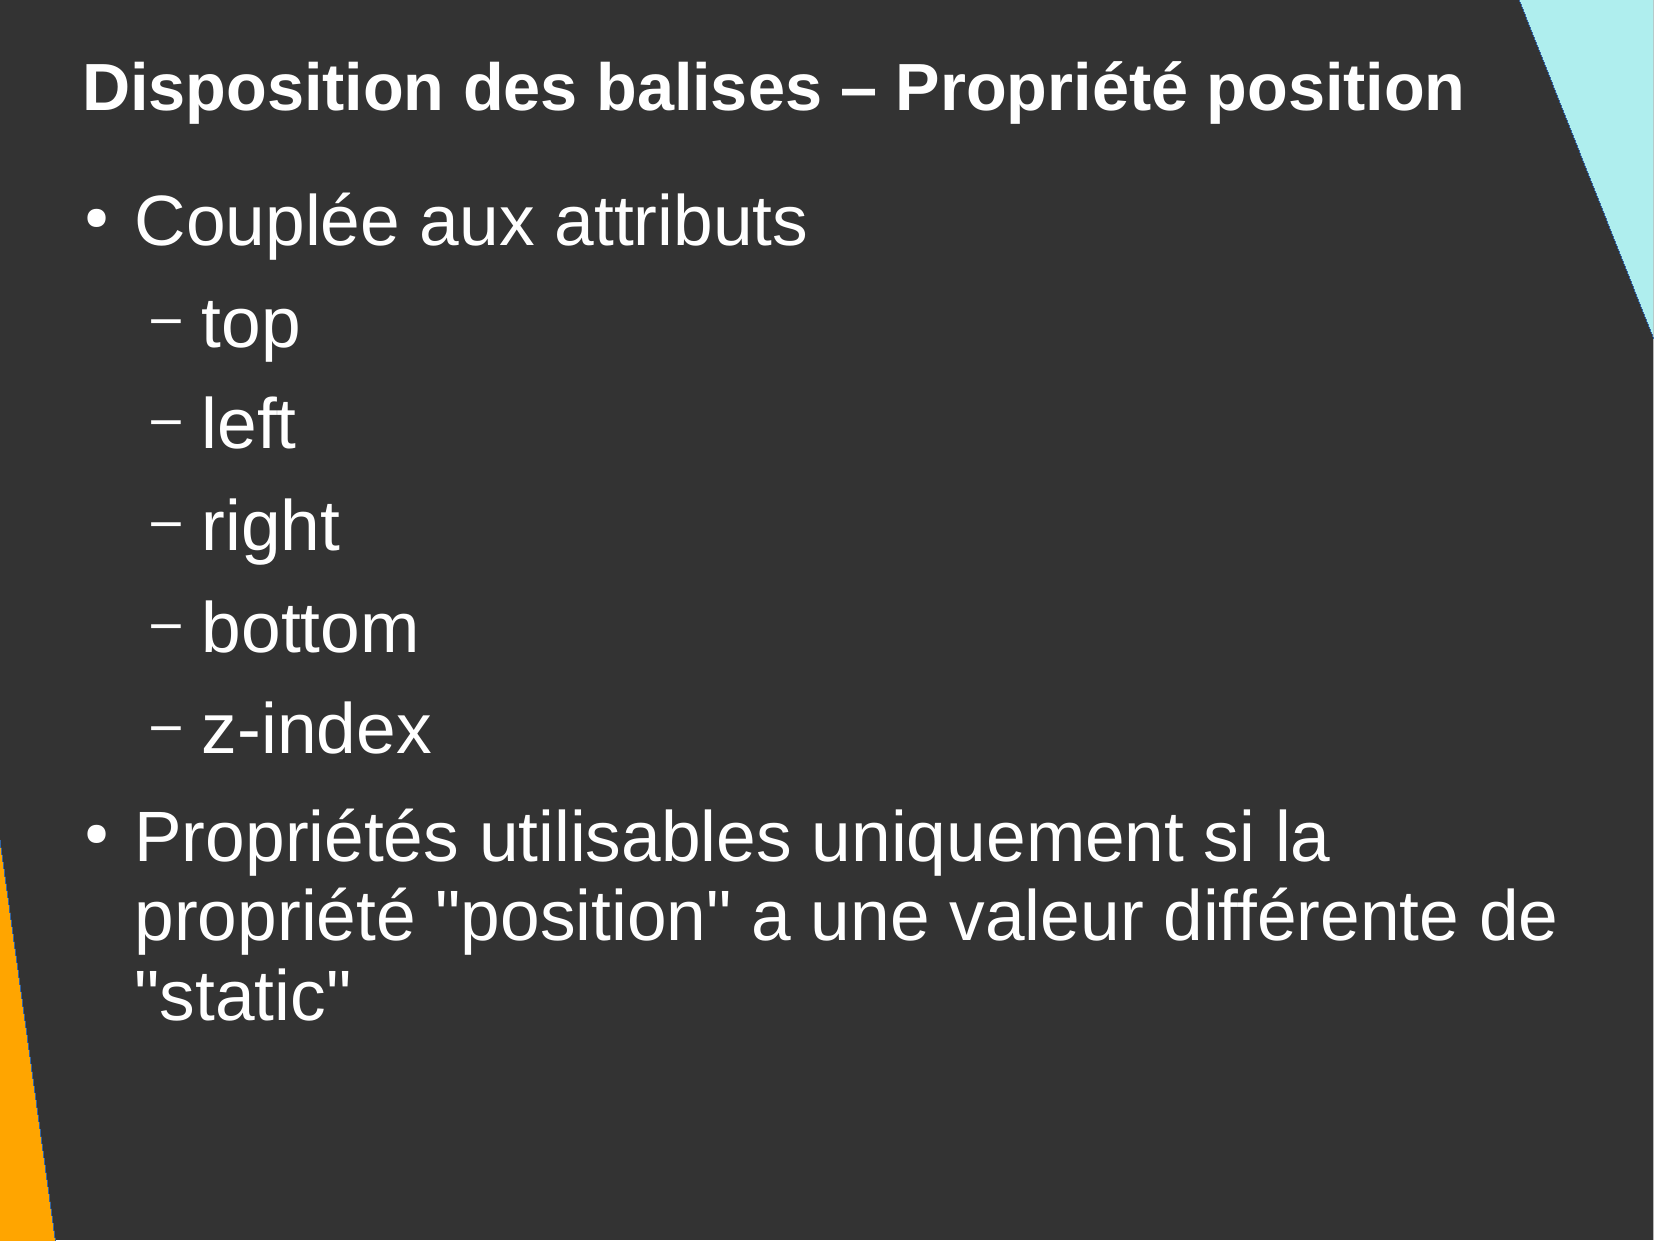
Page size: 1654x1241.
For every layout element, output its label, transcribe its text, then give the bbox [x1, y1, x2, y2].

text_box [1519, 0, 1654, 339]
list Couplée aux attributs top left right bottom z-index Propriétés utilisables uniquement si la propriété "position" a une valeur différente de "static" [67, 180, 1607, 1040]
title Disposition des balises – Propriété position [82, 49, 1570, 130]
text_box [0, 839, 56, 1241]
